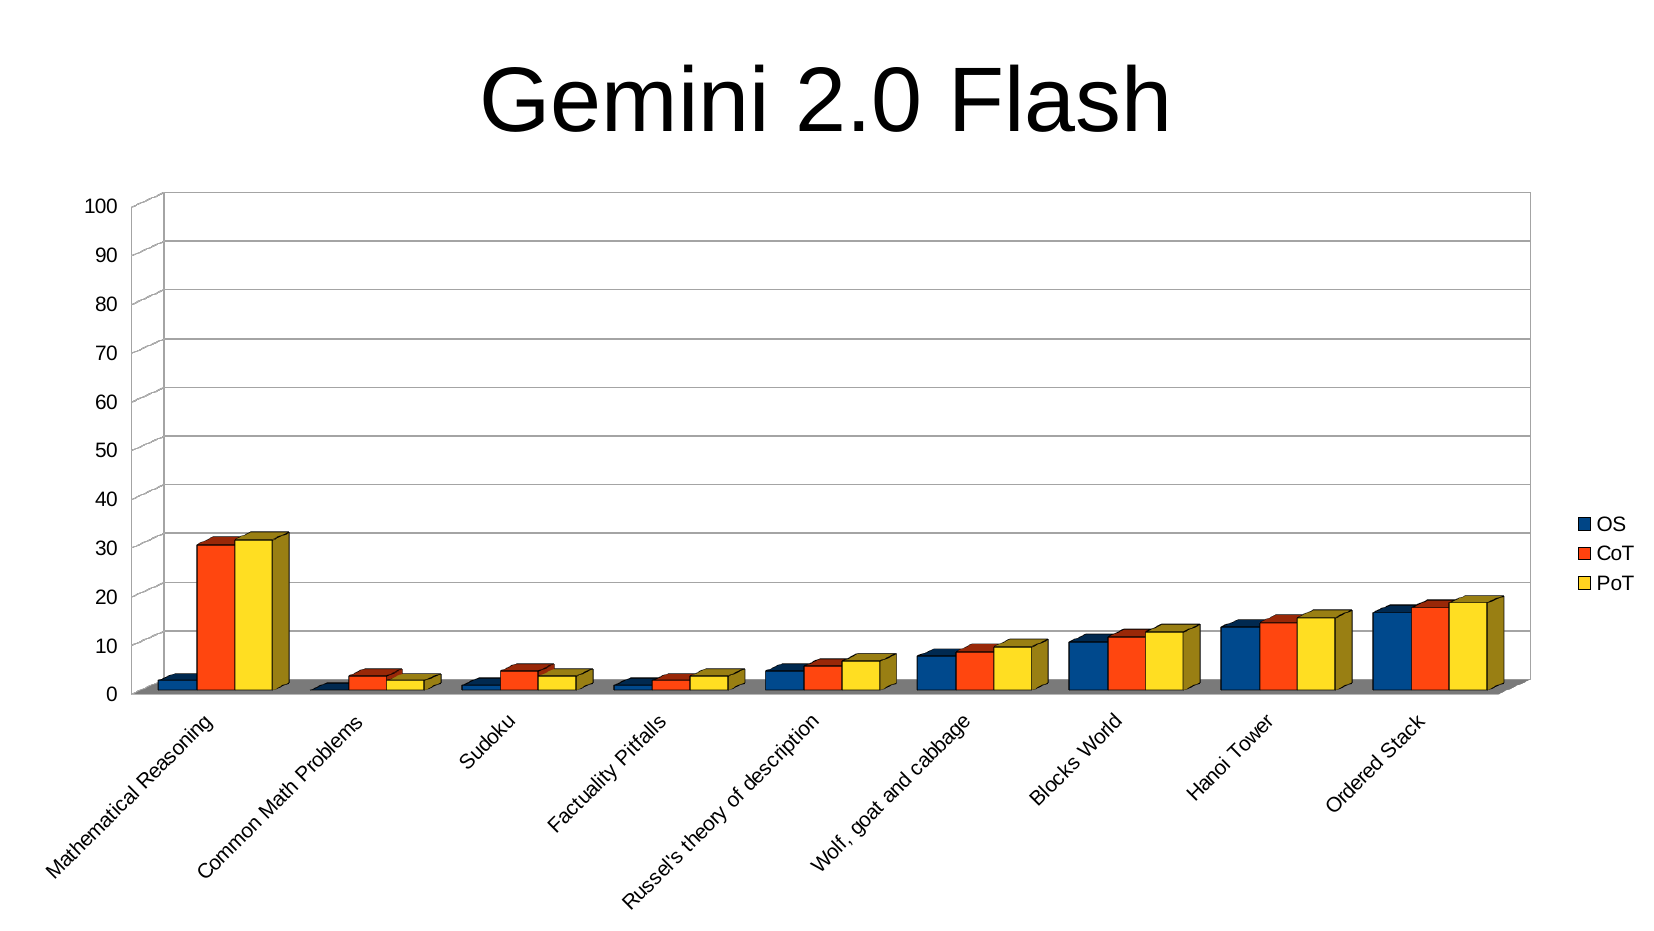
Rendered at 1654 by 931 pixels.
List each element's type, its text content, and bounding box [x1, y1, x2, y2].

chart [0, 177, 1654, 931]
title Gemini 2.0 Flash [82, 21, 1571, 177]
